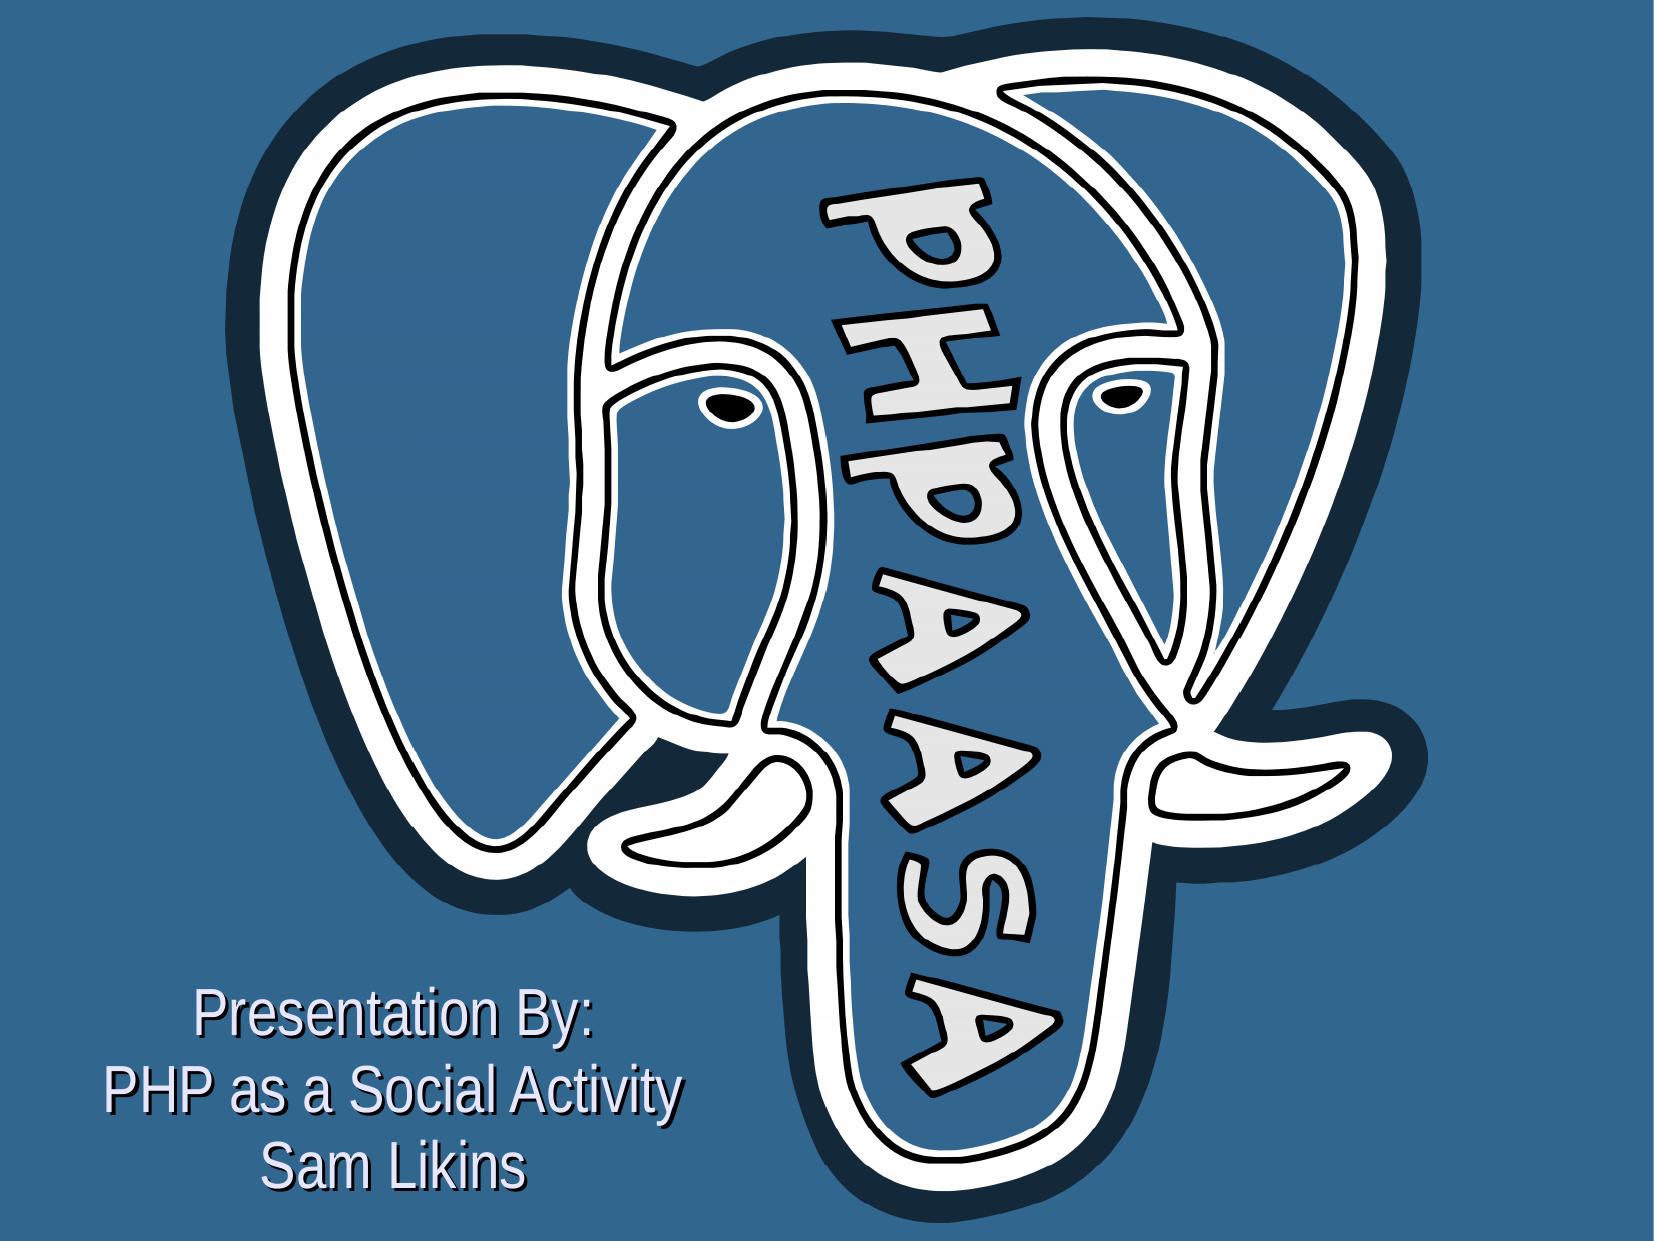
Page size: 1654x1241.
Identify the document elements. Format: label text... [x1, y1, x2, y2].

picture [0, 0, 1654, 1241]
text_box Presentation By: PHP as a Social Activity Sam Likins [37, 974, 751, 1202]
